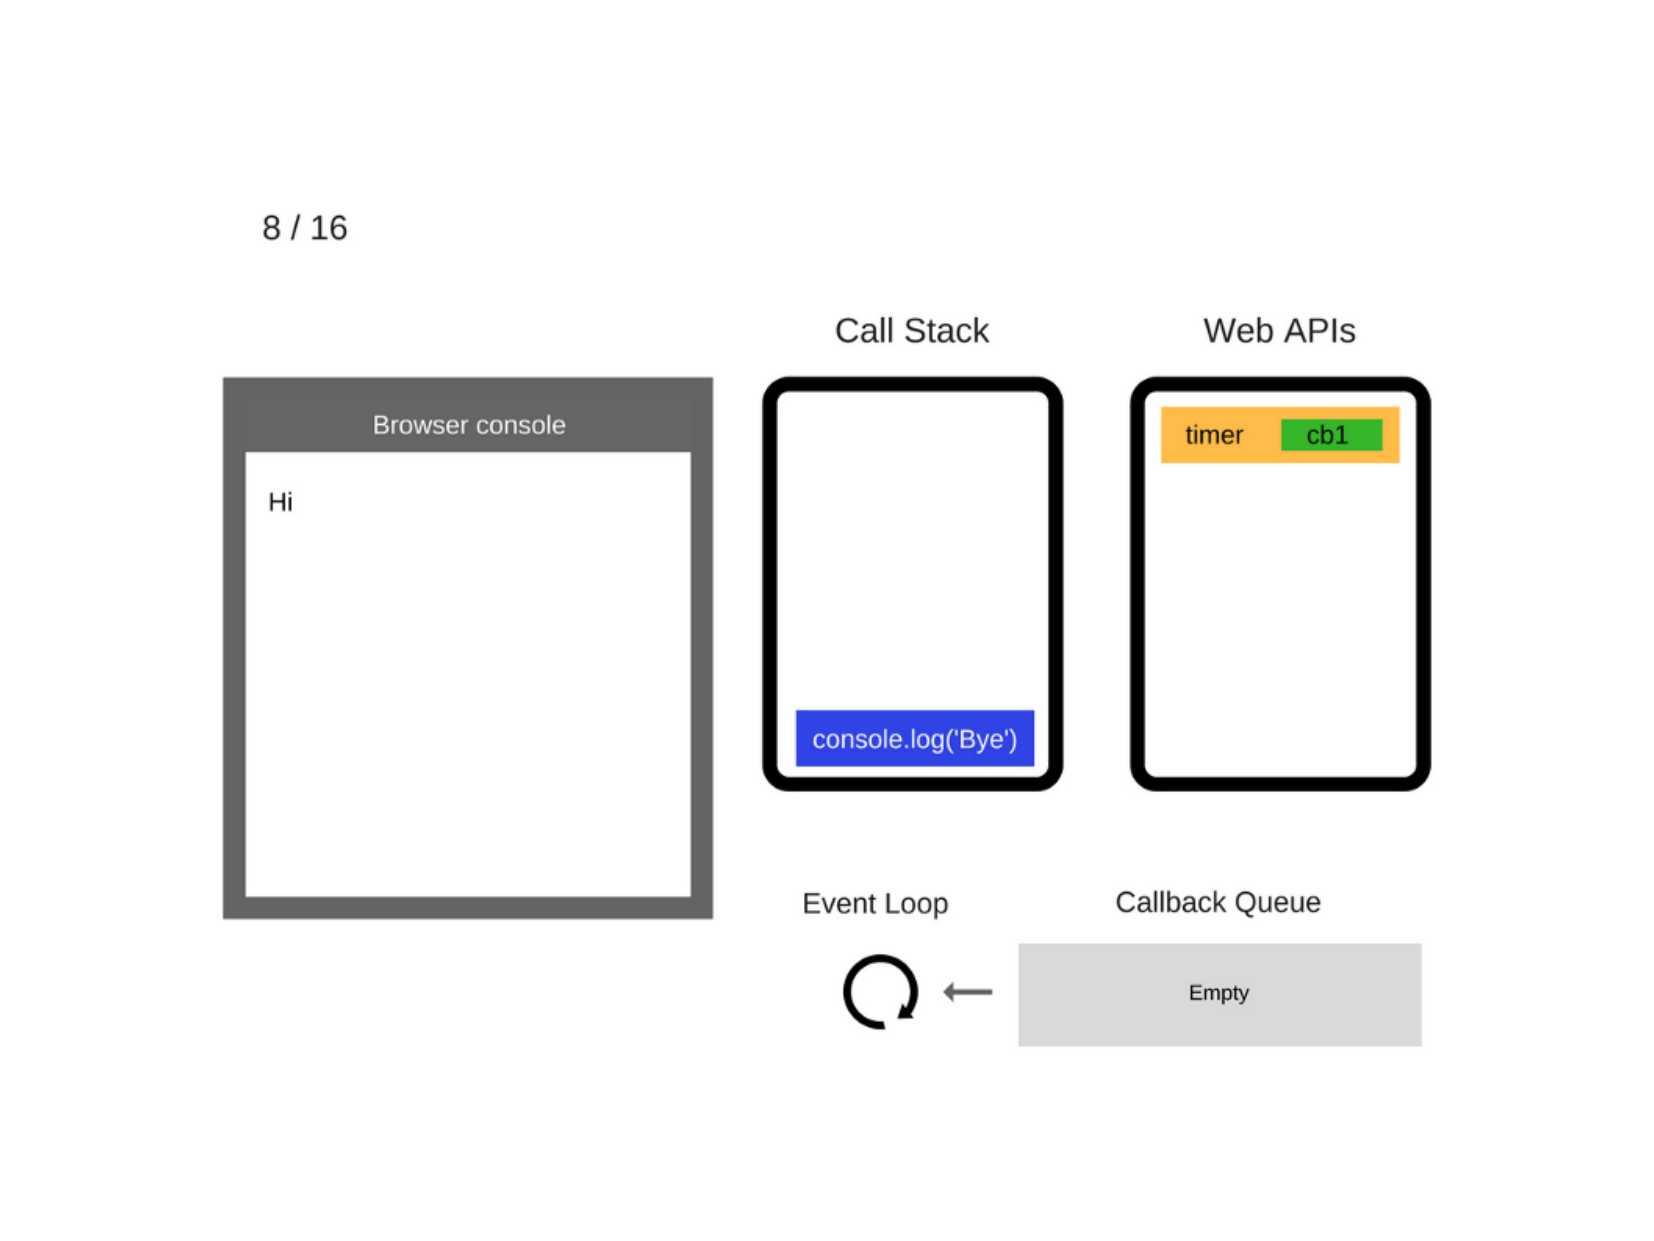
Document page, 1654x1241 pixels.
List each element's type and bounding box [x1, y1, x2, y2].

picture [201, 194, 1452, 1133]
